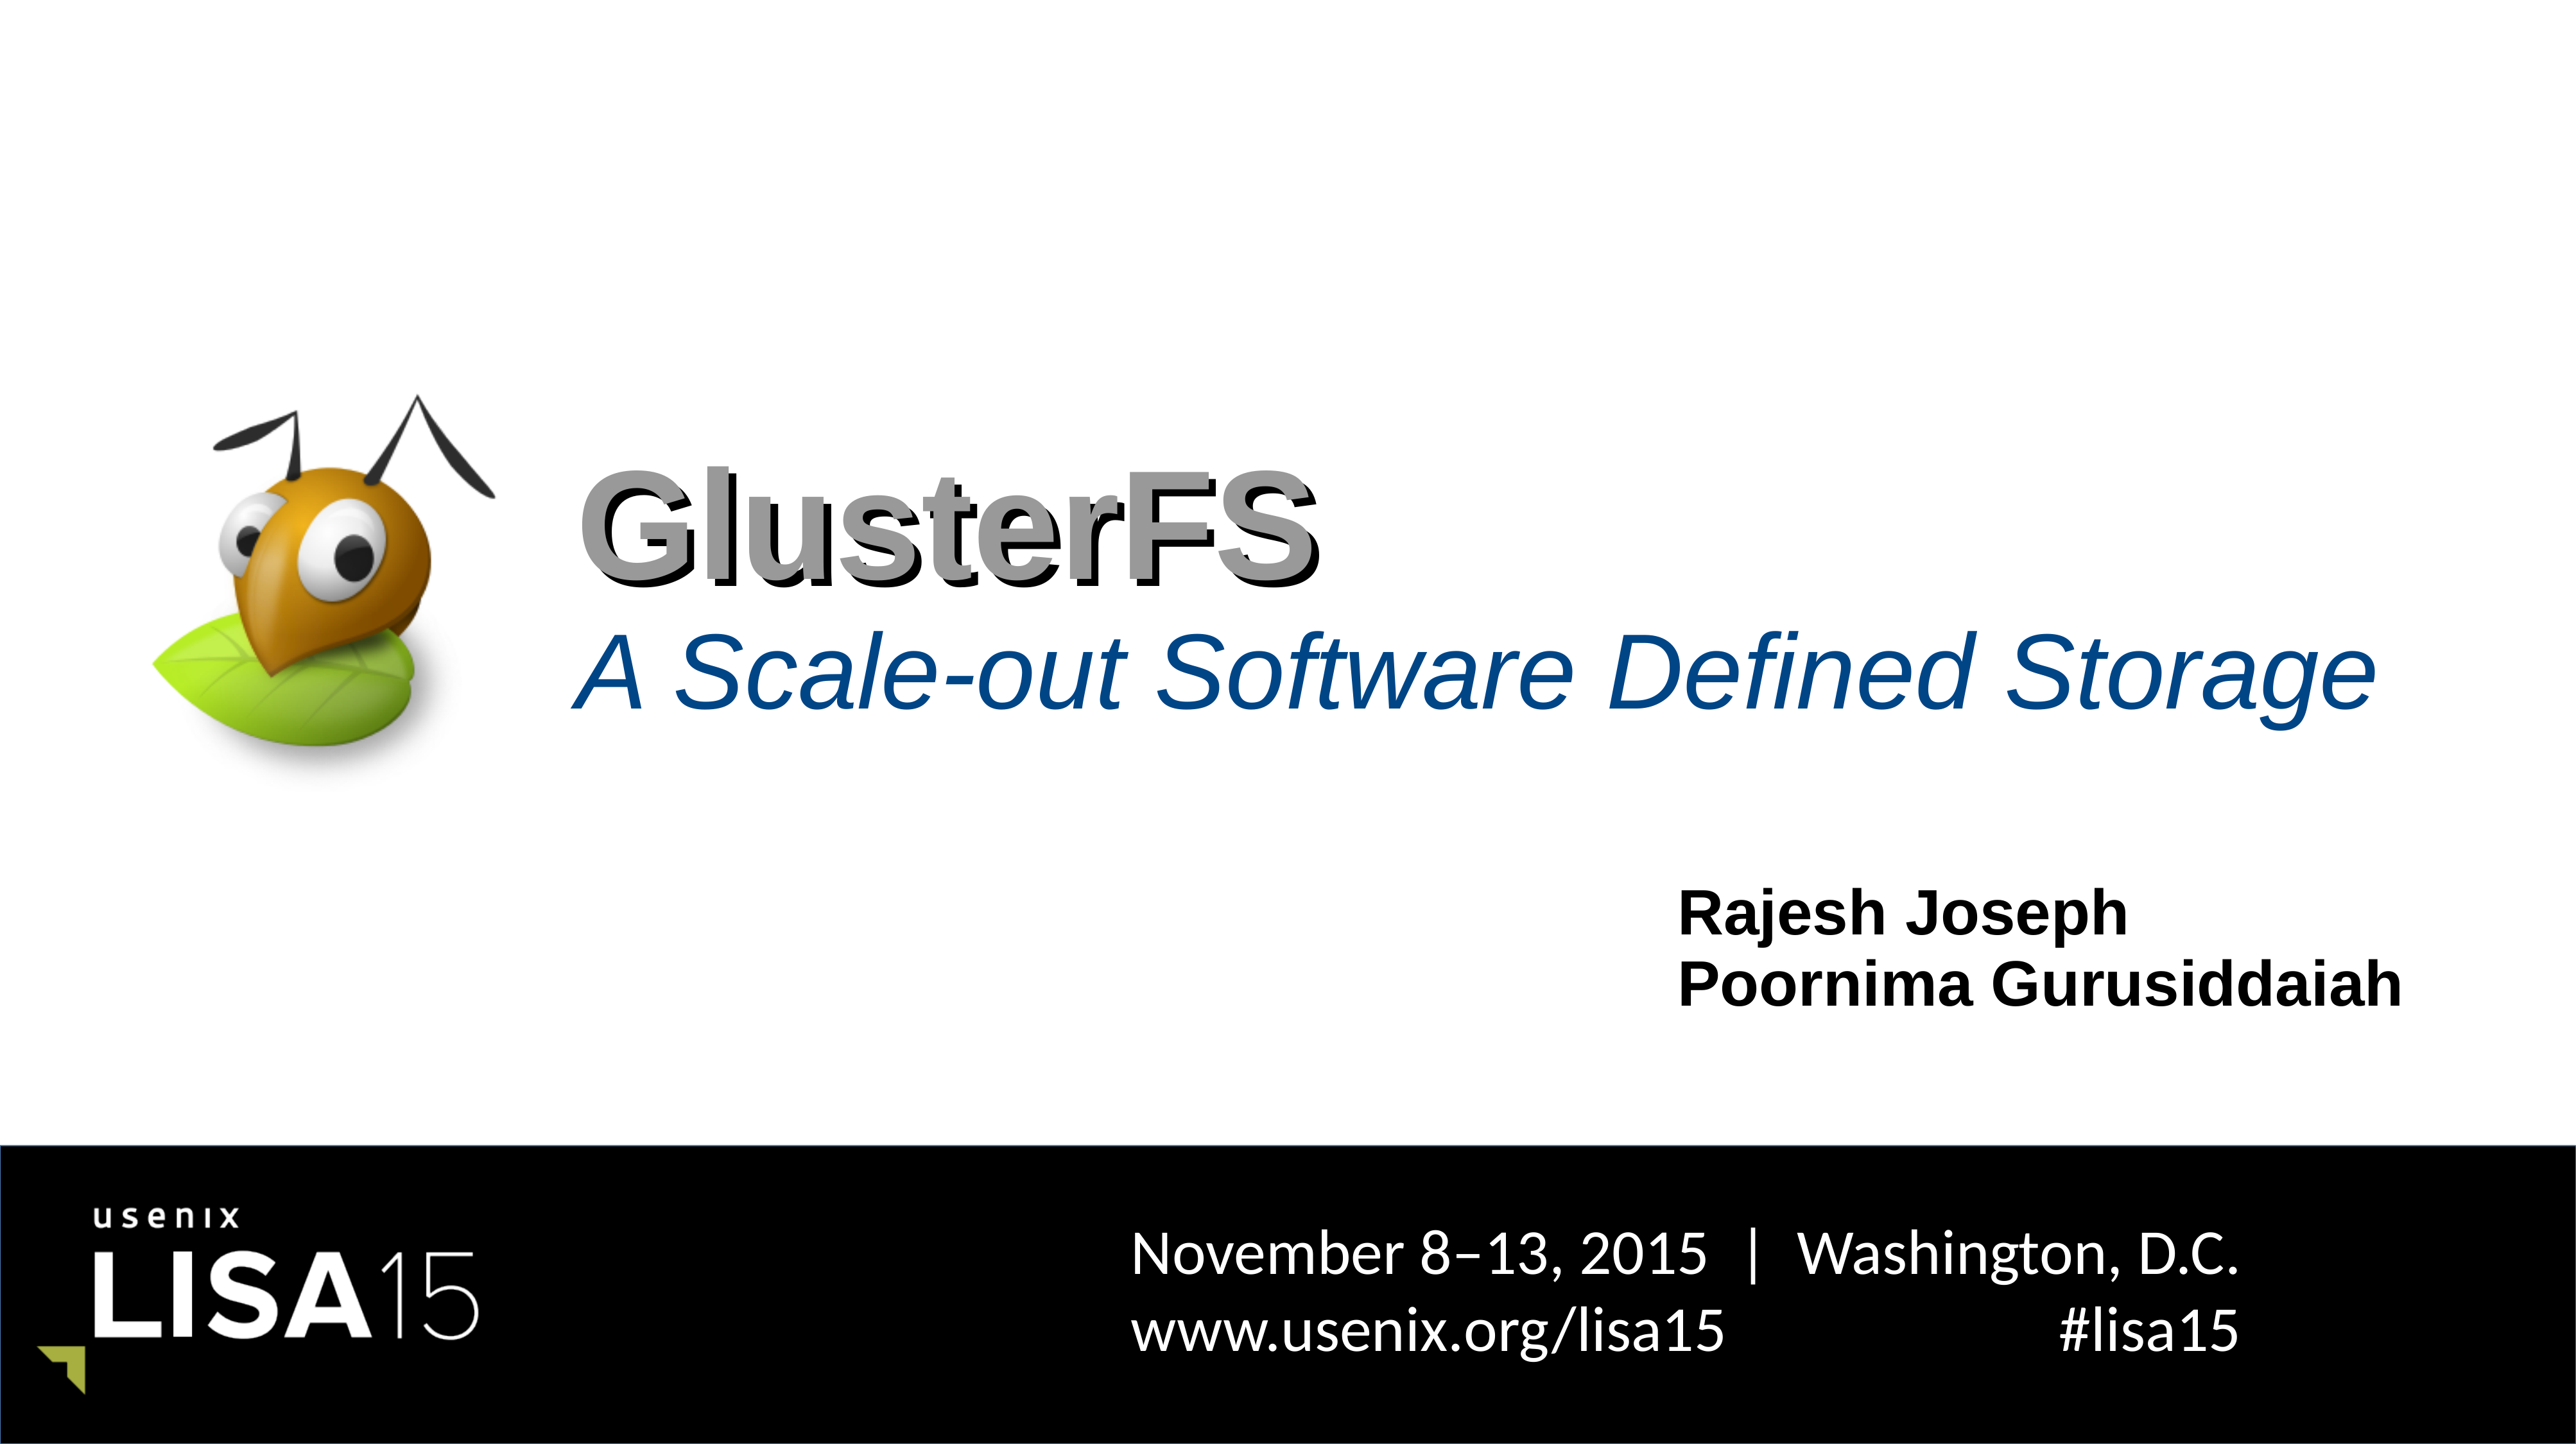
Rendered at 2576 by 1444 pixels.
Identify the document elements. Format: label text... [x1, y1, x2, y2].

text_box Rajesh Joseph Poornima Gurusiddaiah [1668, 872, 2496, 1064]
subtitle GlusterFS A Scale-out Software Defined Storage [576, 438, 2444, 732]
picture [94, 379, 548, 795]
